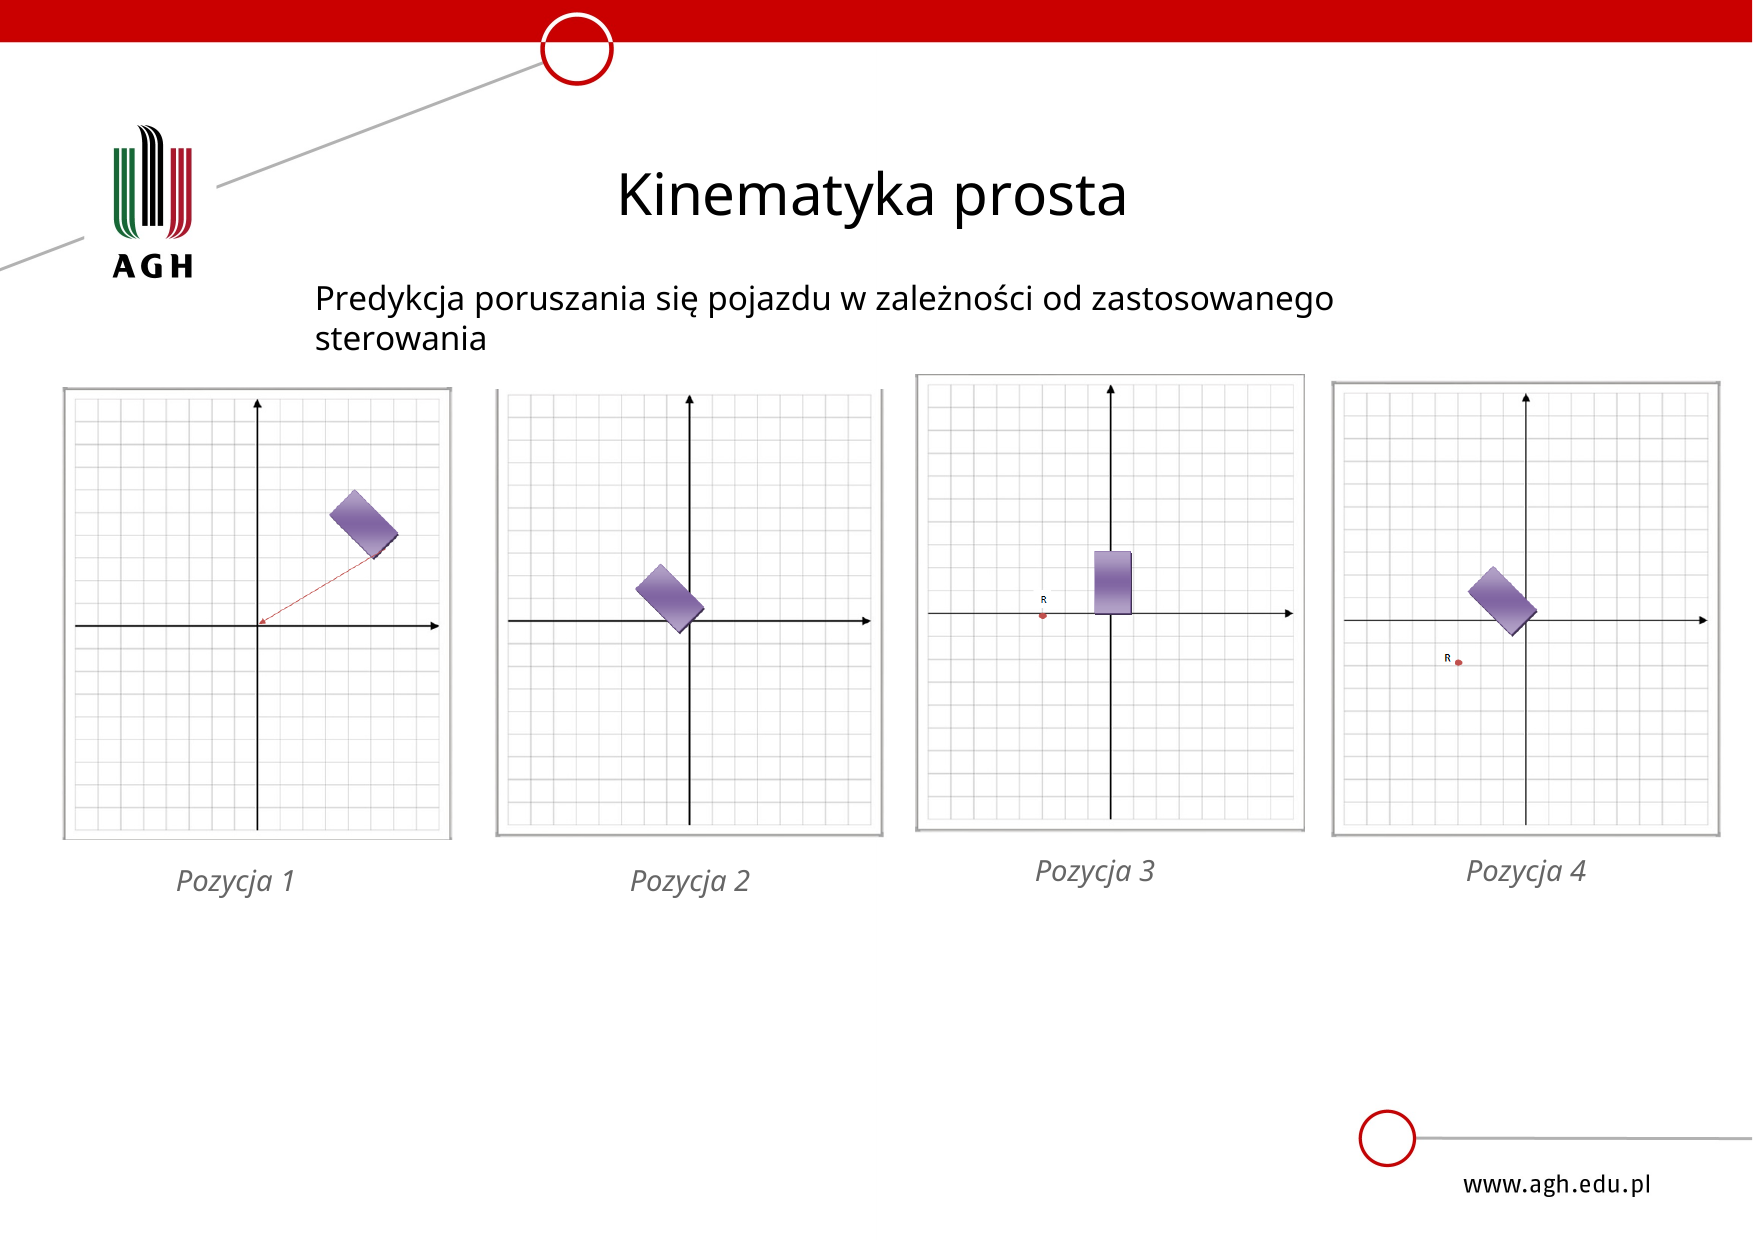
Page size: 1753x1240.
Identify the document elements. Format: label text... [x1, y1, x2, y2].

text_box Pozycja 2 [615, 855, 784, 910]
text_box Kinematyka prosta [525, 150, 1221, 235]
text_box Predykcja poruszania się pojazdu w zależności od zastosowanego sterowania [300, 270, 1532, 325]
text_box Pozycja 4 [1451, 845, 1621, 901]
text_box Pozycja 1 [161, 855, 331, 910]
text_box Pozycja 3 [1020, 845, 1189, 901]
picture [0, 0, 1753, 1240]
